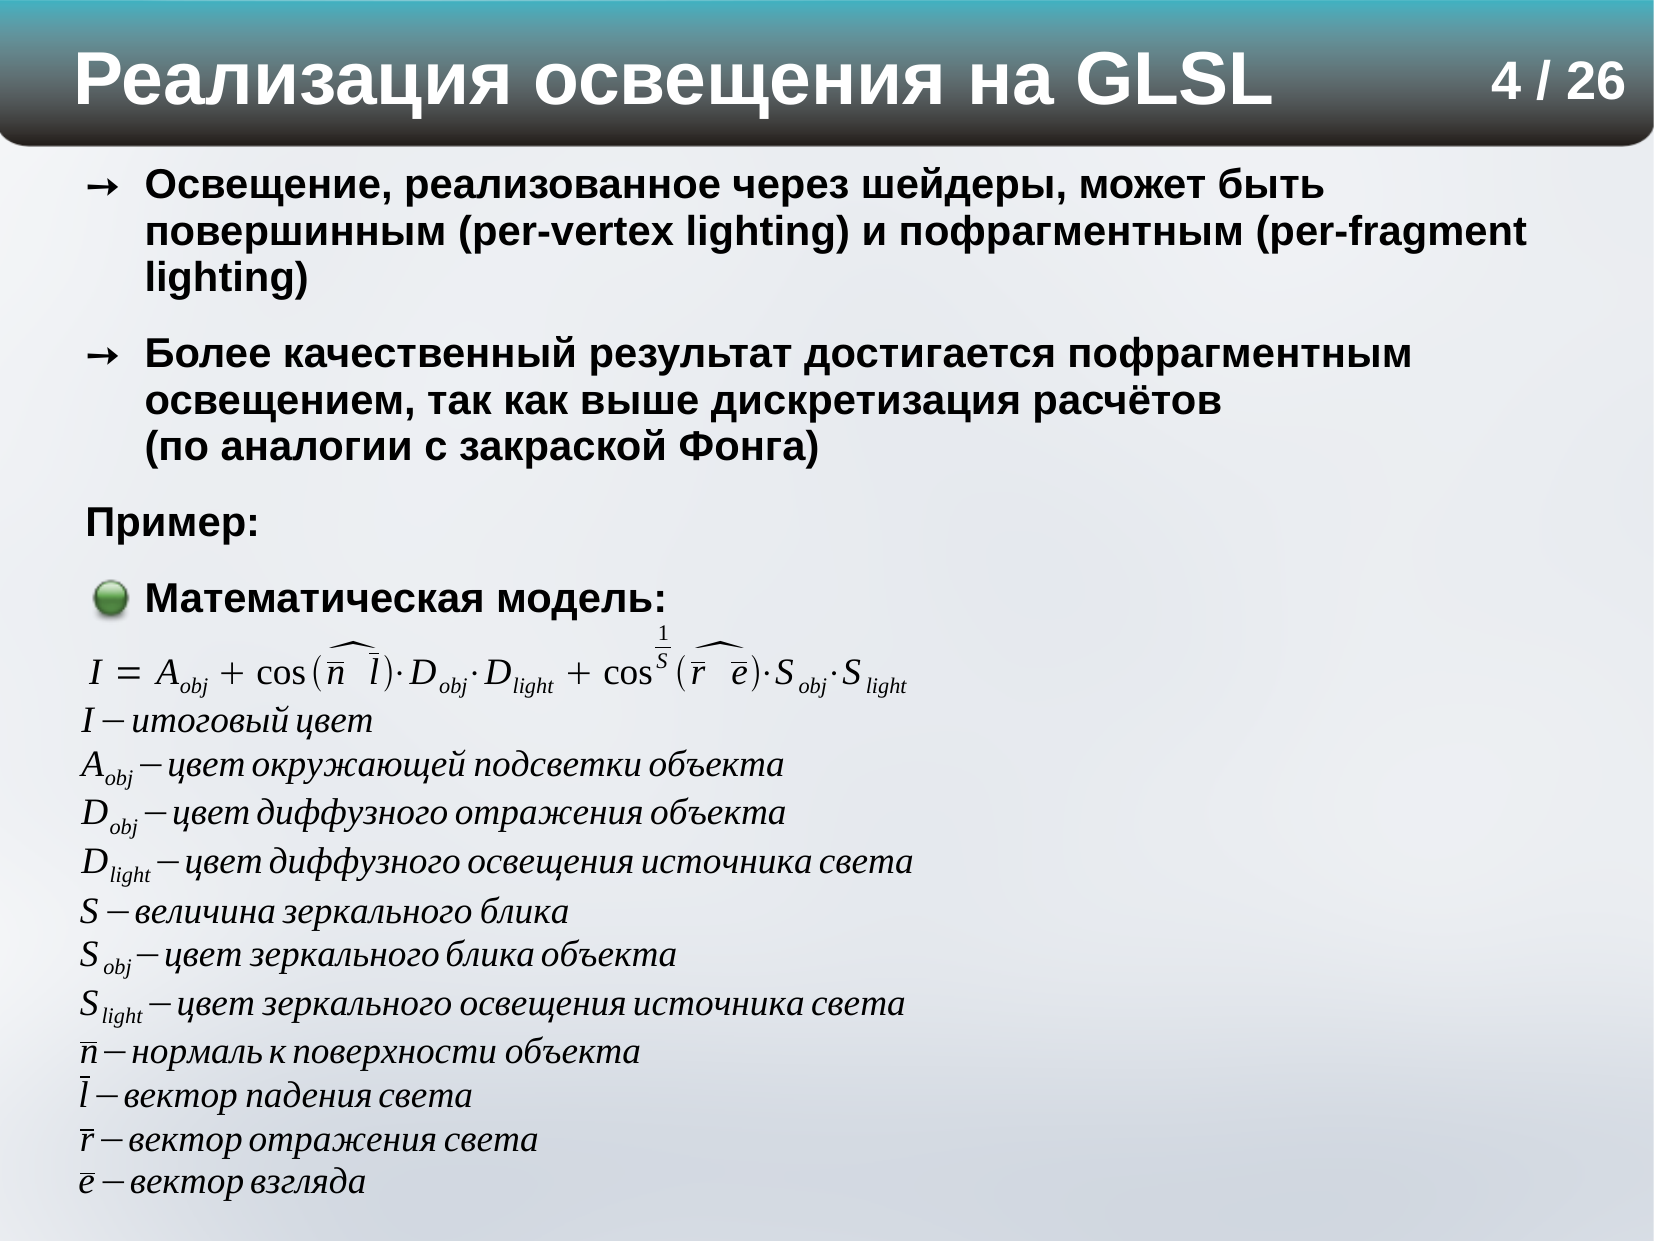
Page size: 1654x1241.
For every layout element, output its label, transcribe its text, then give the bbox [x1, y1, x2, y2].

text_box Реализация освещения на GLSL [59, 29, 1300, 129]
picture [0, 0, 1654, 1241]
text_box <номер> / 26 [1476, 42, 1654, 179]
text_box Освещение, реализованное через шейдеры, может быть повершинным (per-vertex lighting) и пофрагментным (per-fragment lighting) Более качественный результат достигается пофрагментным освещением, так как выше дискретизация расчётов (по аналогии с закраской Фонга) Пример: Математическая модель: [70, 153, 1625, 629]
chart [72, 620, 921, 1203]
